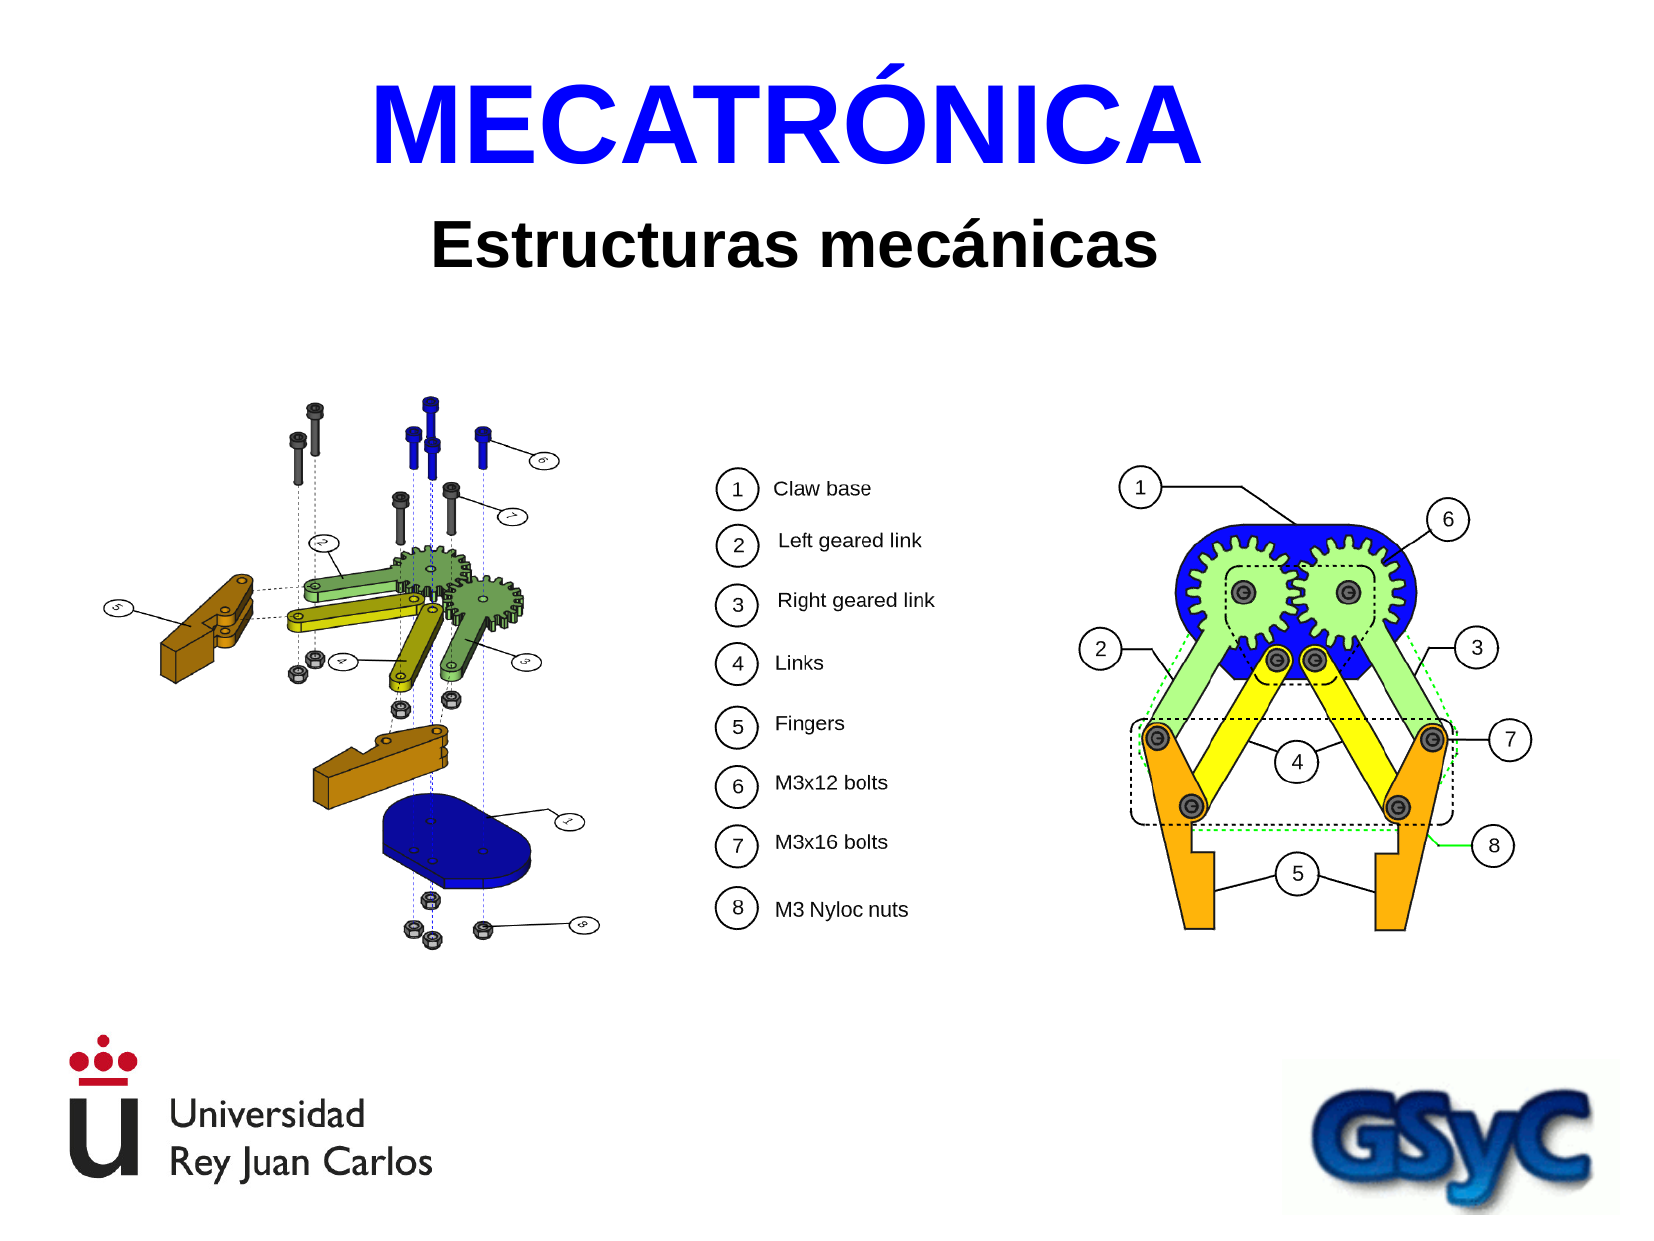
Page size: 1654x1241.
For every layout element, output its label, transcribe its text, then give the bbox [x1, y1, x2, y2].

picture [92, 389, 616, 959]
title MECATRÓNICA [45, 39, 1531, 211]
picture [45, 1019, 451, 1197]
picture [690, 425, 1558, 961]
title Estructuras mecánicas [420, 211, 1171, 301]
picture [1282, 1059, 1621, 1216]
